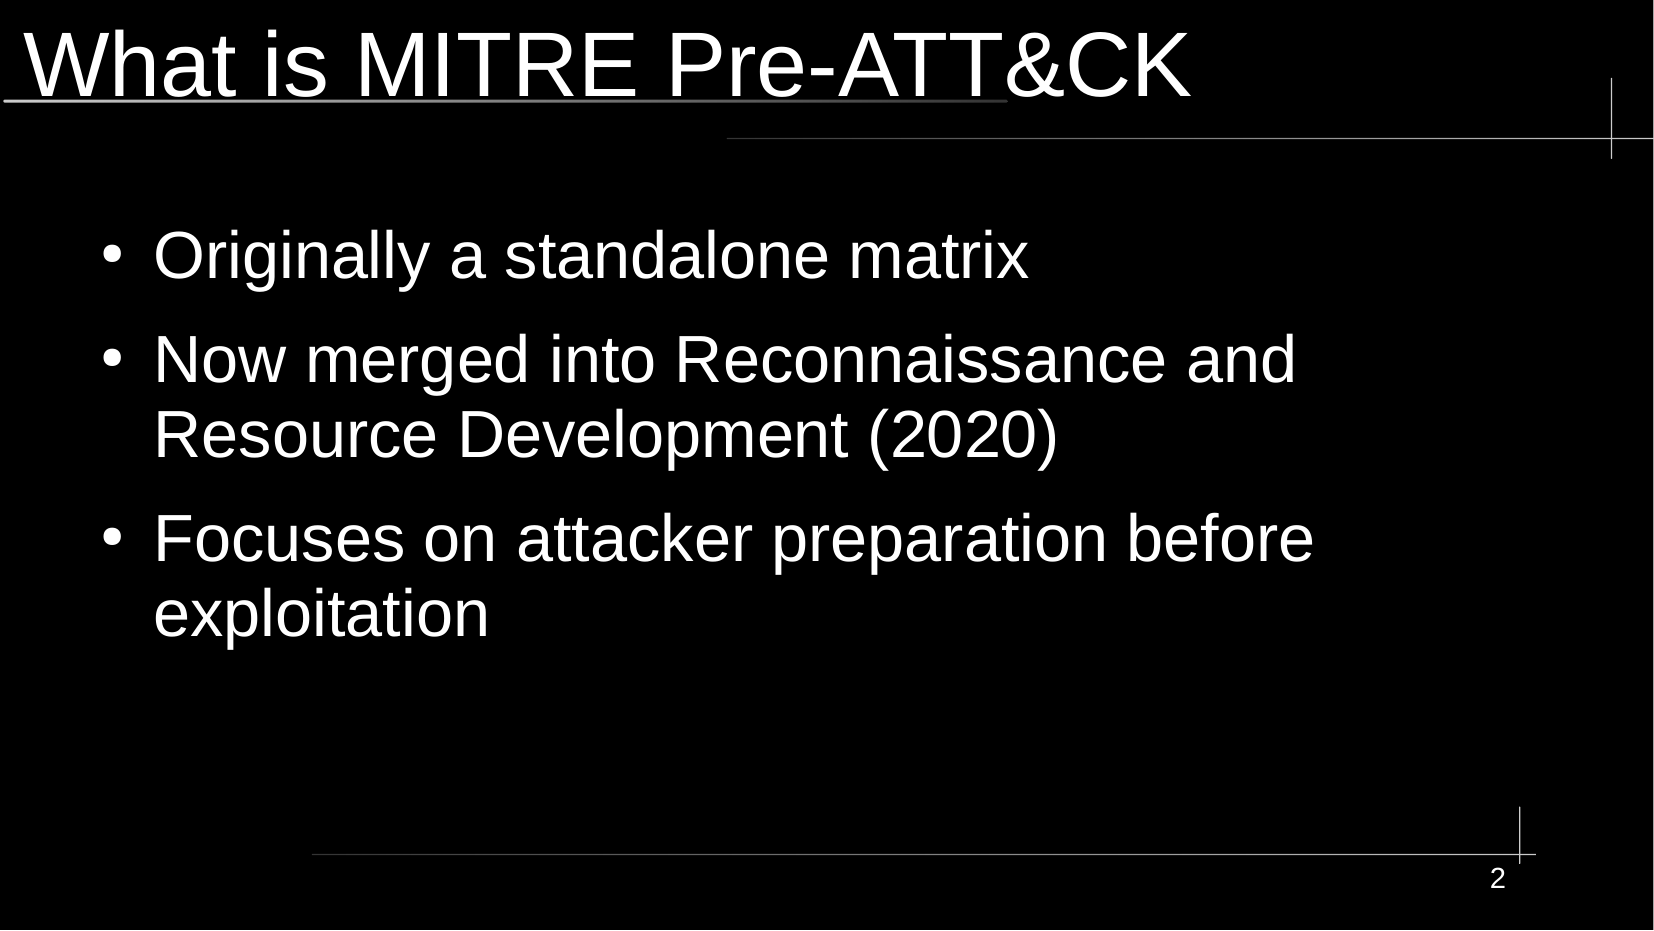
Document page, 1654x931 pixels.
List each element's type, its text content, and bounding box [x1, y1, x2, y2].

list Originally a standalone matrix Now merged into Reconnaissance and Resource Development (2020) Focuses on attacker preparation before exploitation [82, 217, 1571, 758]
title What is MITRE Pre-ATT&CK [23, 11, 1589, 119]
